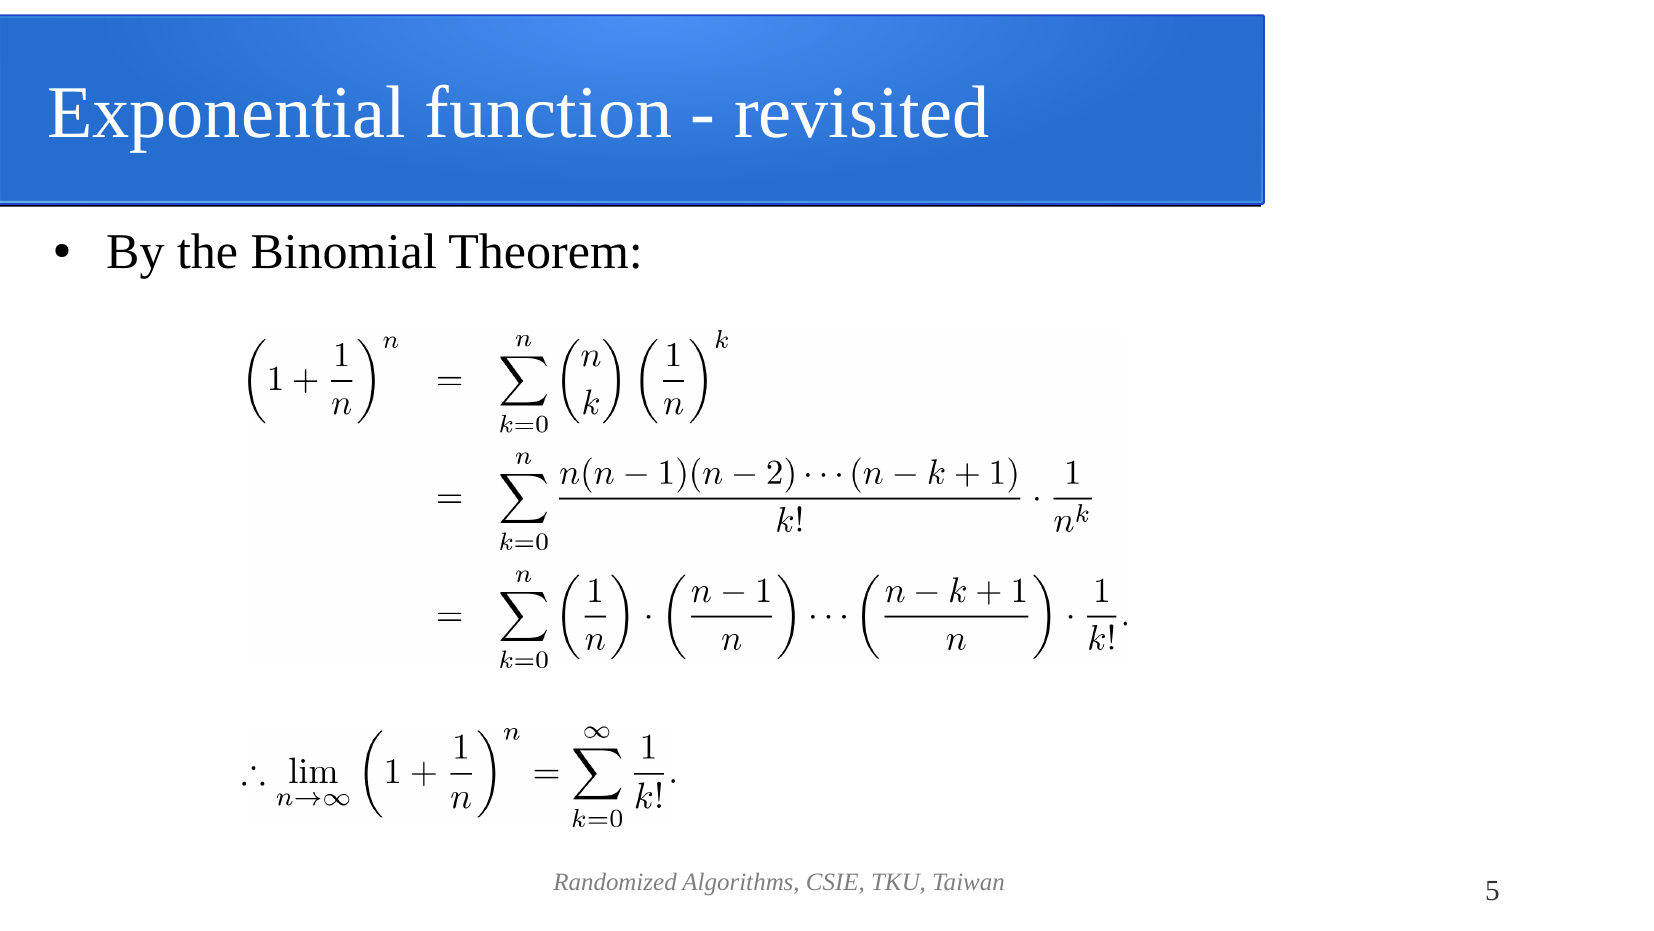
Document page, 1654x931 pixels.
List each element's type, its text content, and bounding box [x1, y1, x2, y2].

picture [242, 726, 675, 827]
title Exponential function - revisited [47, 35, 1199, 189]
list By the Binomial Theorem: [35, 224, 1524, 764]
picture [248, 330, 1127, 668]
